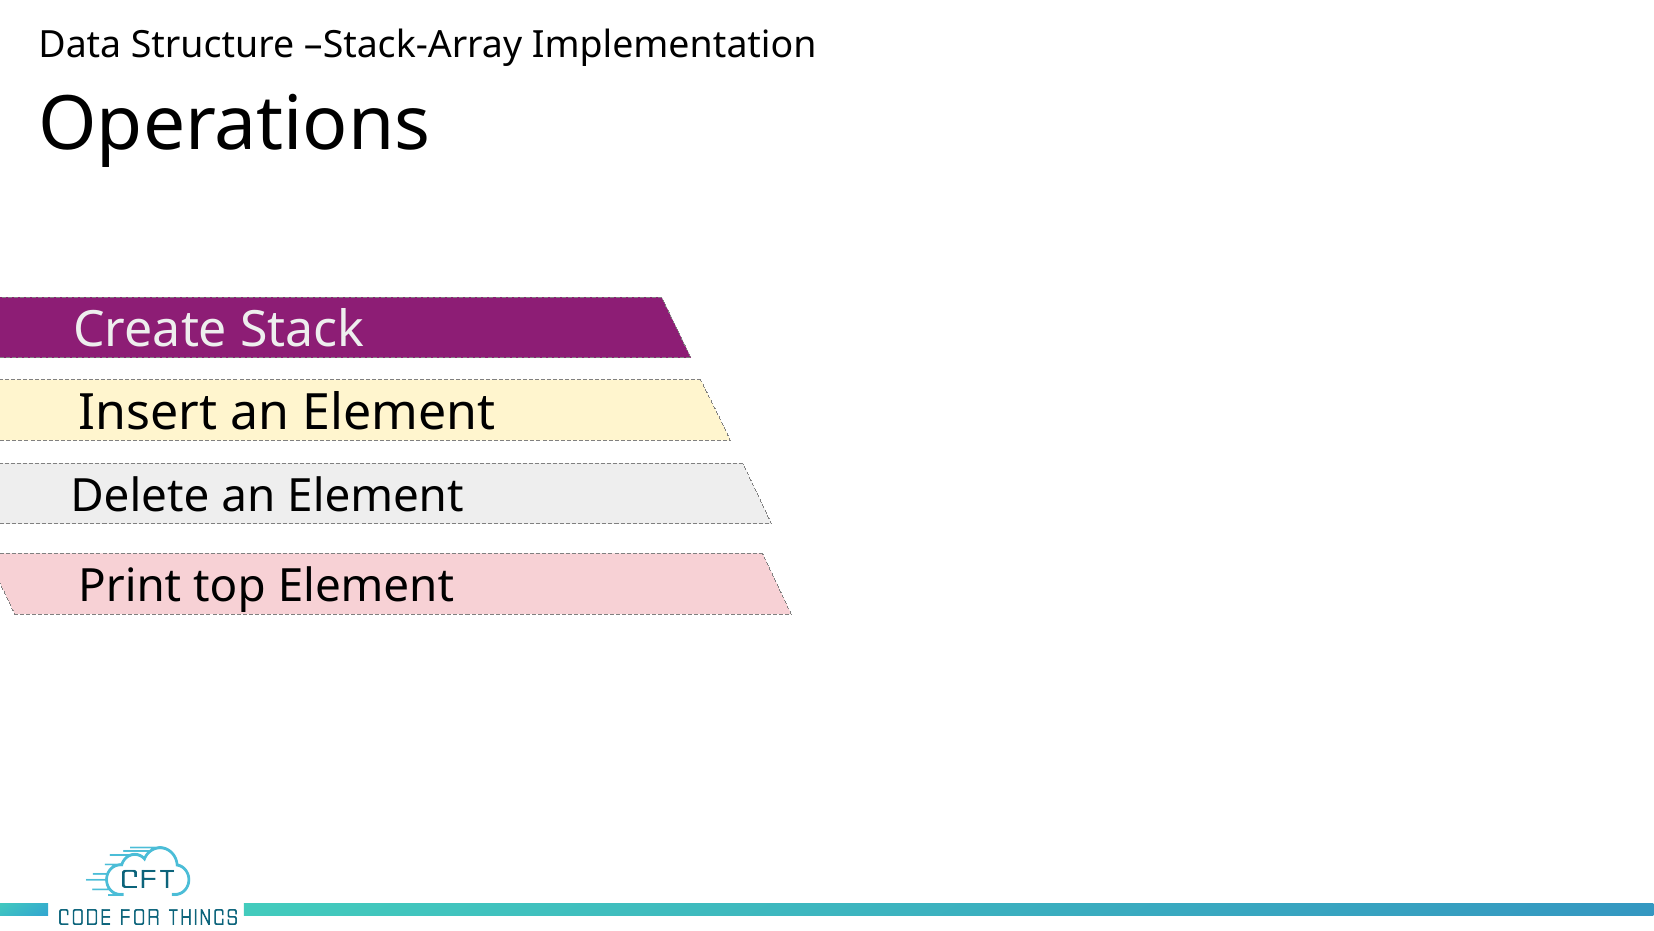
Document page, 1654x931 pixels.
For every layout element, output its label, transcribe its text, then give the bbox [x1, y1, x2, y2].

text_box Insert an Element [0, 379, 731, 441]
text_box Delete an Element [0, 463, 772, 524]
text_box Create Stack [0, 297, 692, 358]
title Data Structure –Stack-Array Implementation Operations [38, 17, 1190, 172]
text_box Print top Element [0, 553, 792, 615]
picture [59, 846, 237, 925]
